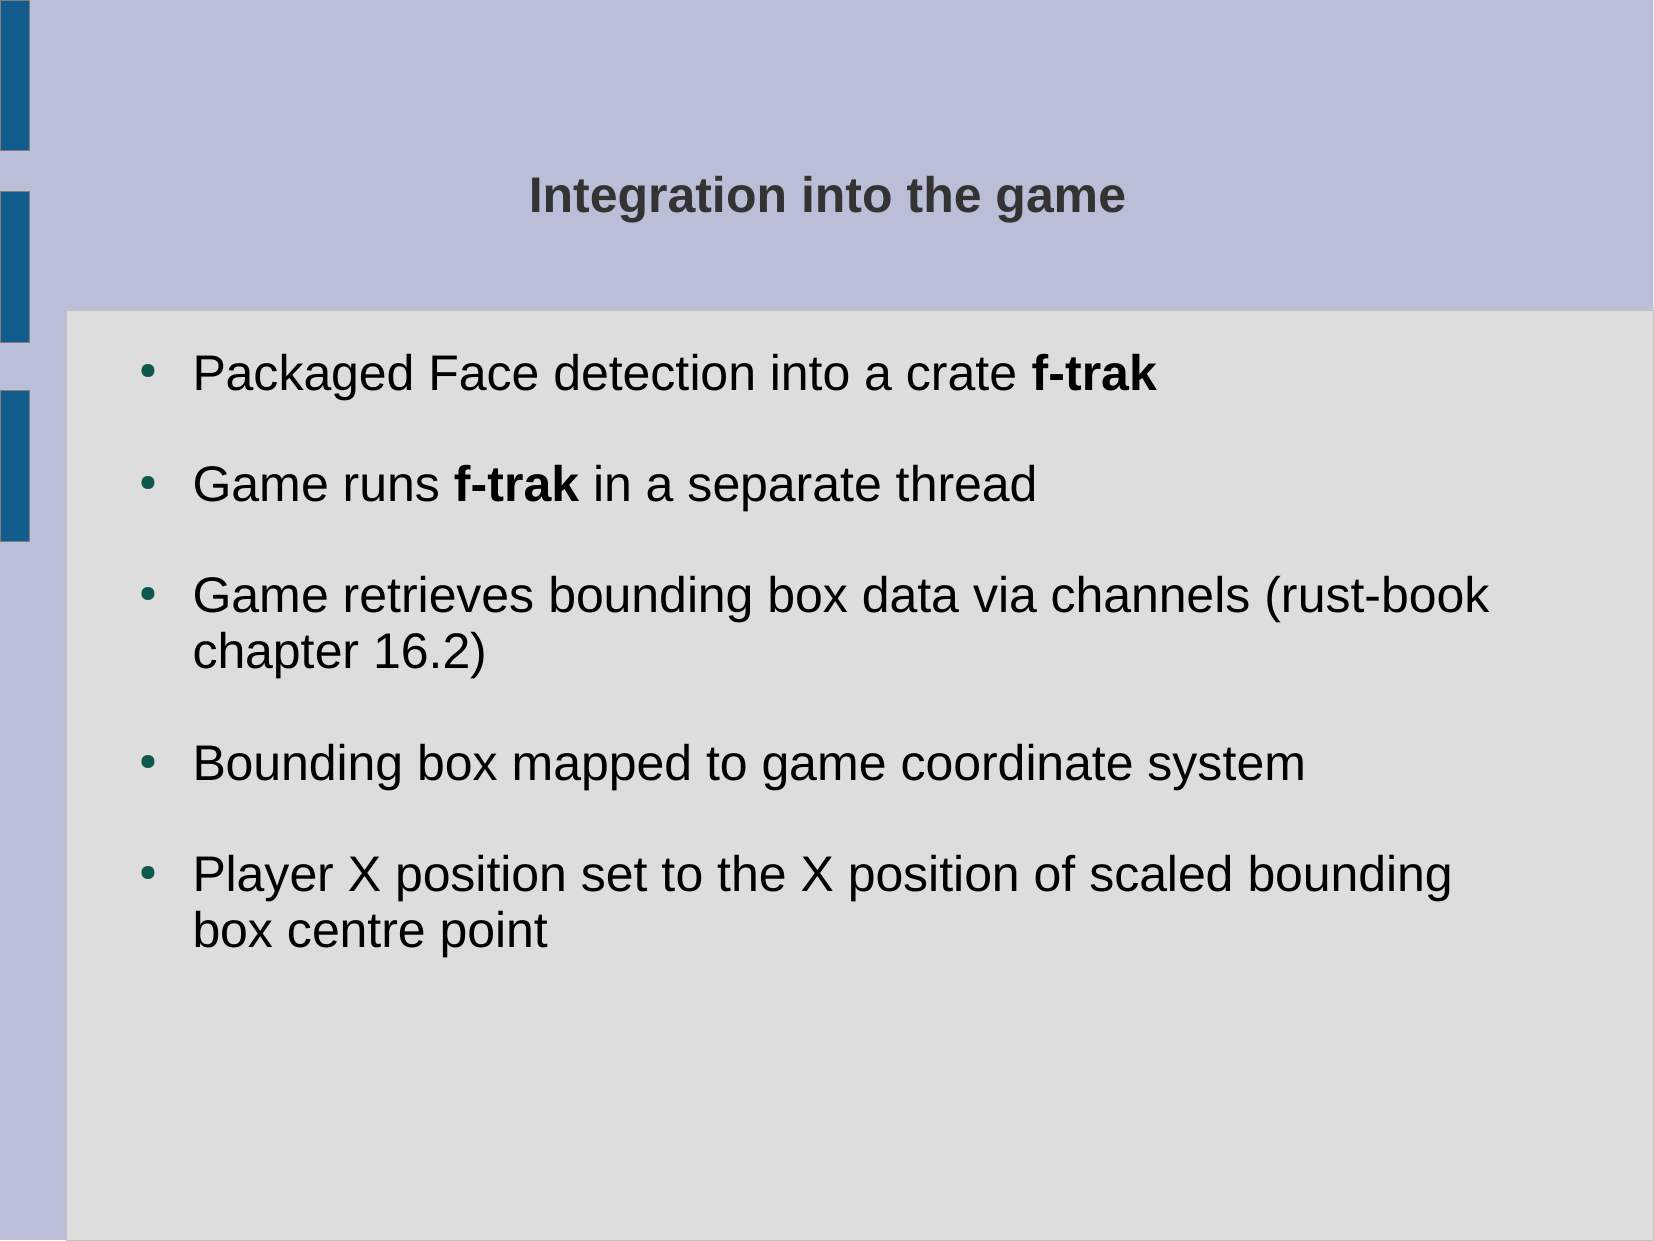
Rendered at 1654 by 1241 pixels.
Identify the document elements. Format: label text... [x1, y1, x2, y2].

title Integration into the game [121, 91, 1534, 299]
list Packaged Face detection into a crate f-trak Game runs f-trak in a separate thread Game retrieves bounding box data via channels (rust-book chapter 16.2) Bounding box mapped to game coordinate system Player X position set to the X position of scaled bounding box centre point [121, 344, 1534, 1127]
